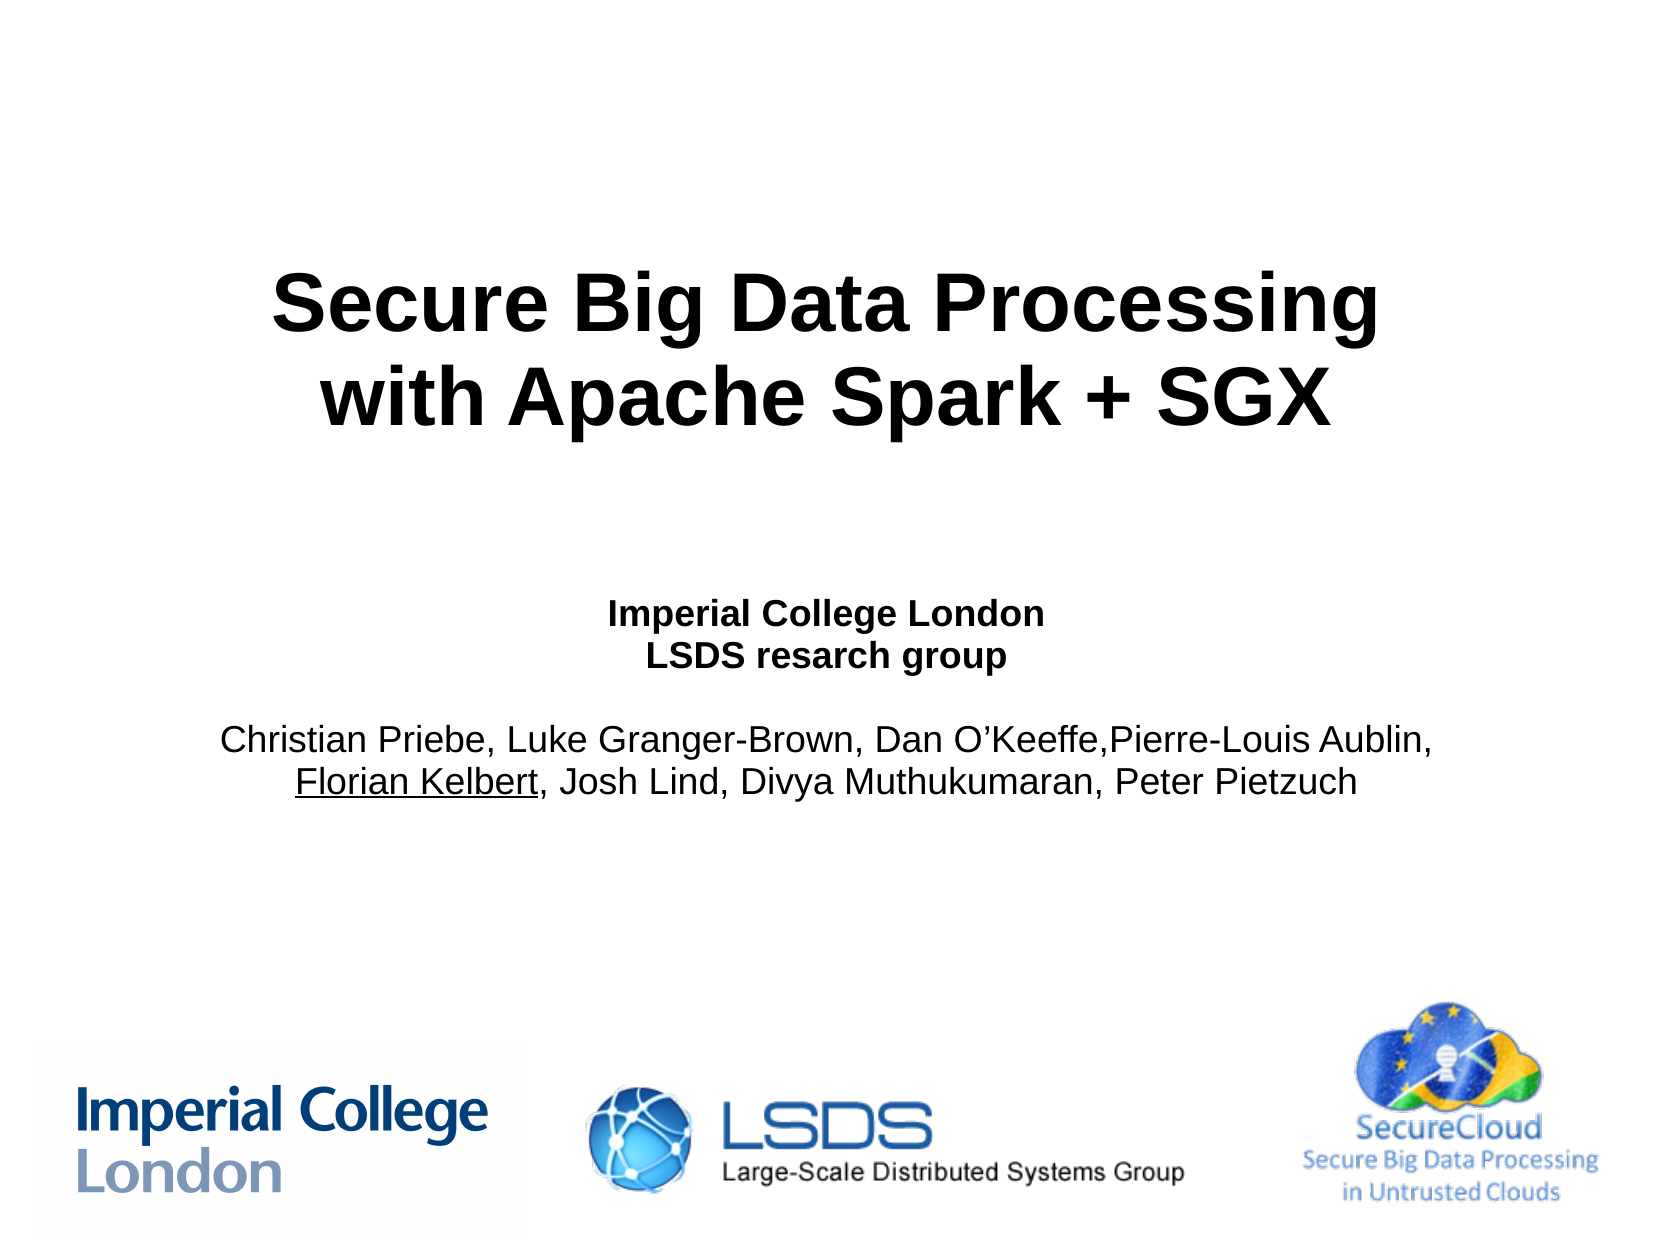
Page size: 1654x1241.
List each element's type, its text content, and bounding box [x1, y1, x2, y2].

subtitle Secure Big Data Processing with Apache Spark + SGX Imperial College London LSDS resarch group Christian Priebe, Luke Granger-Brown, Dan O’Keeffe,Pierre-Louis Aublin, Florian Kelbert, Josh Lind, Divya Muthukumaran, Peter Pietzuch [82, 49, 1571, 1010]
picture [1286, 1001, 1600, 1204]
picture [566, 1072, 1215, 1206]
picture [35, 1044, 530, 1235]
